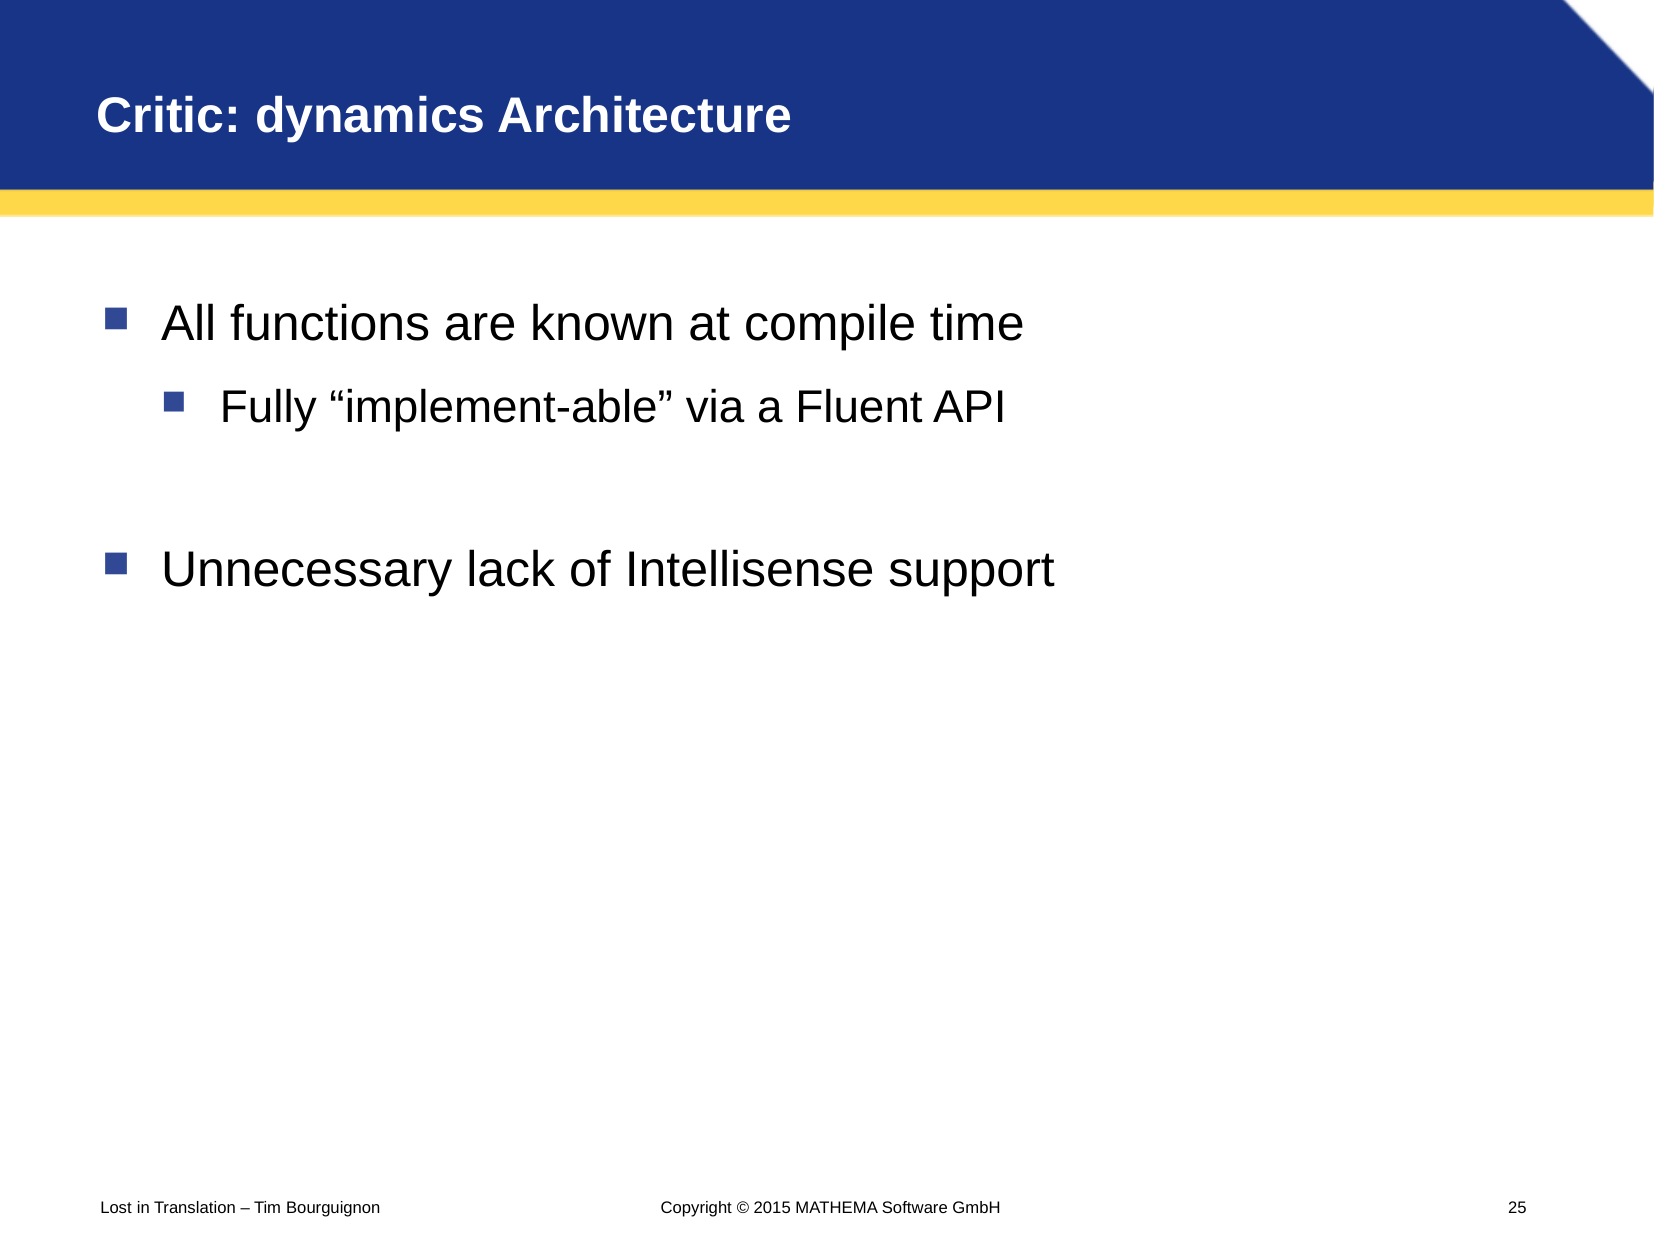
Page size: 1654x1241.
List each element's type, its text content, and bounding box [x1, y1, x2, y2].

title Critic: dynamics Architecture [96, 69, 1168, 162]
picture [0, 0, 1654, 1241]
list All functions are known at compile time Fully “implement-able” via a Fluent API Unnecessary lack of Intellisense support [101, 295, 1528, 1139]
